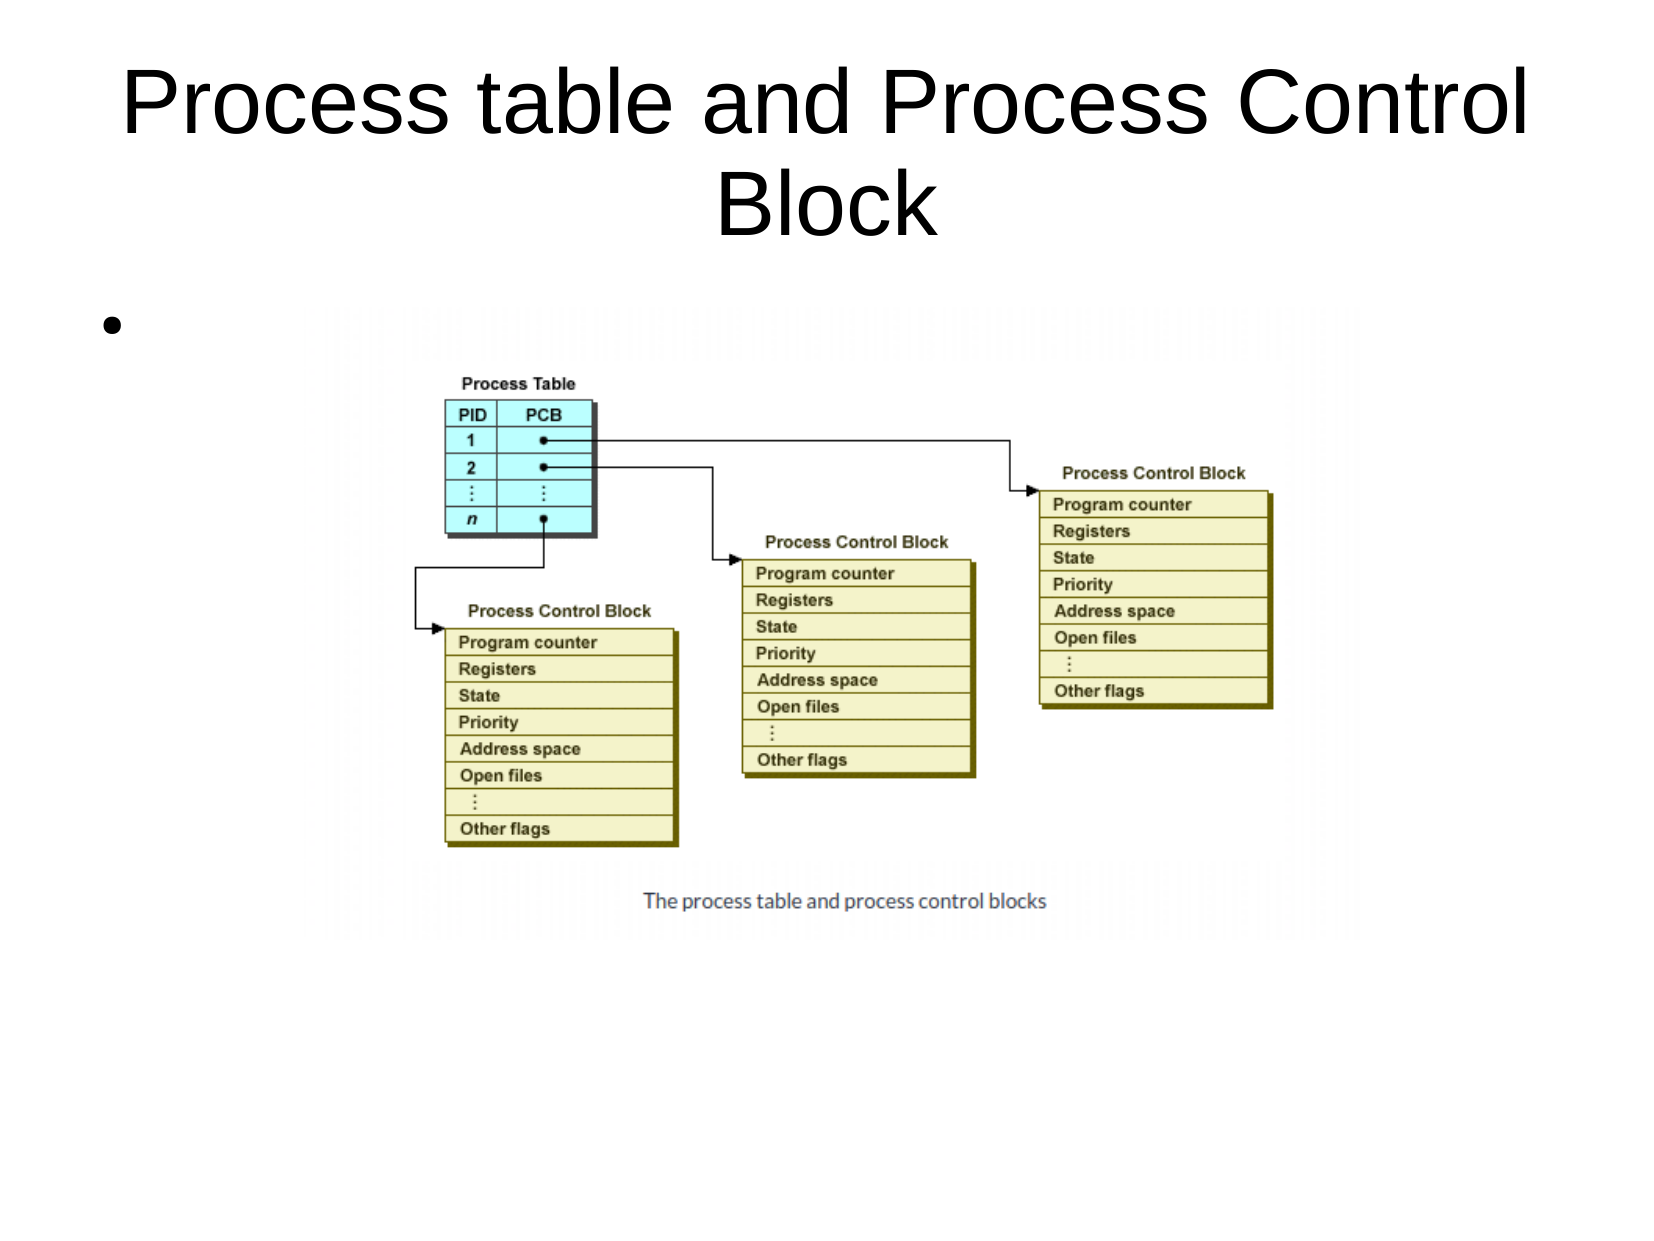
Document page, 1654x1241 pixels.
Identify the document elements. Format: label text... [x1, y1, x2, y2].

list [82, 290, 1571, 1010]
title Process table and Process Control Block [82, 49, 1571, 257]
picture [304, 307, 1366, 940]
